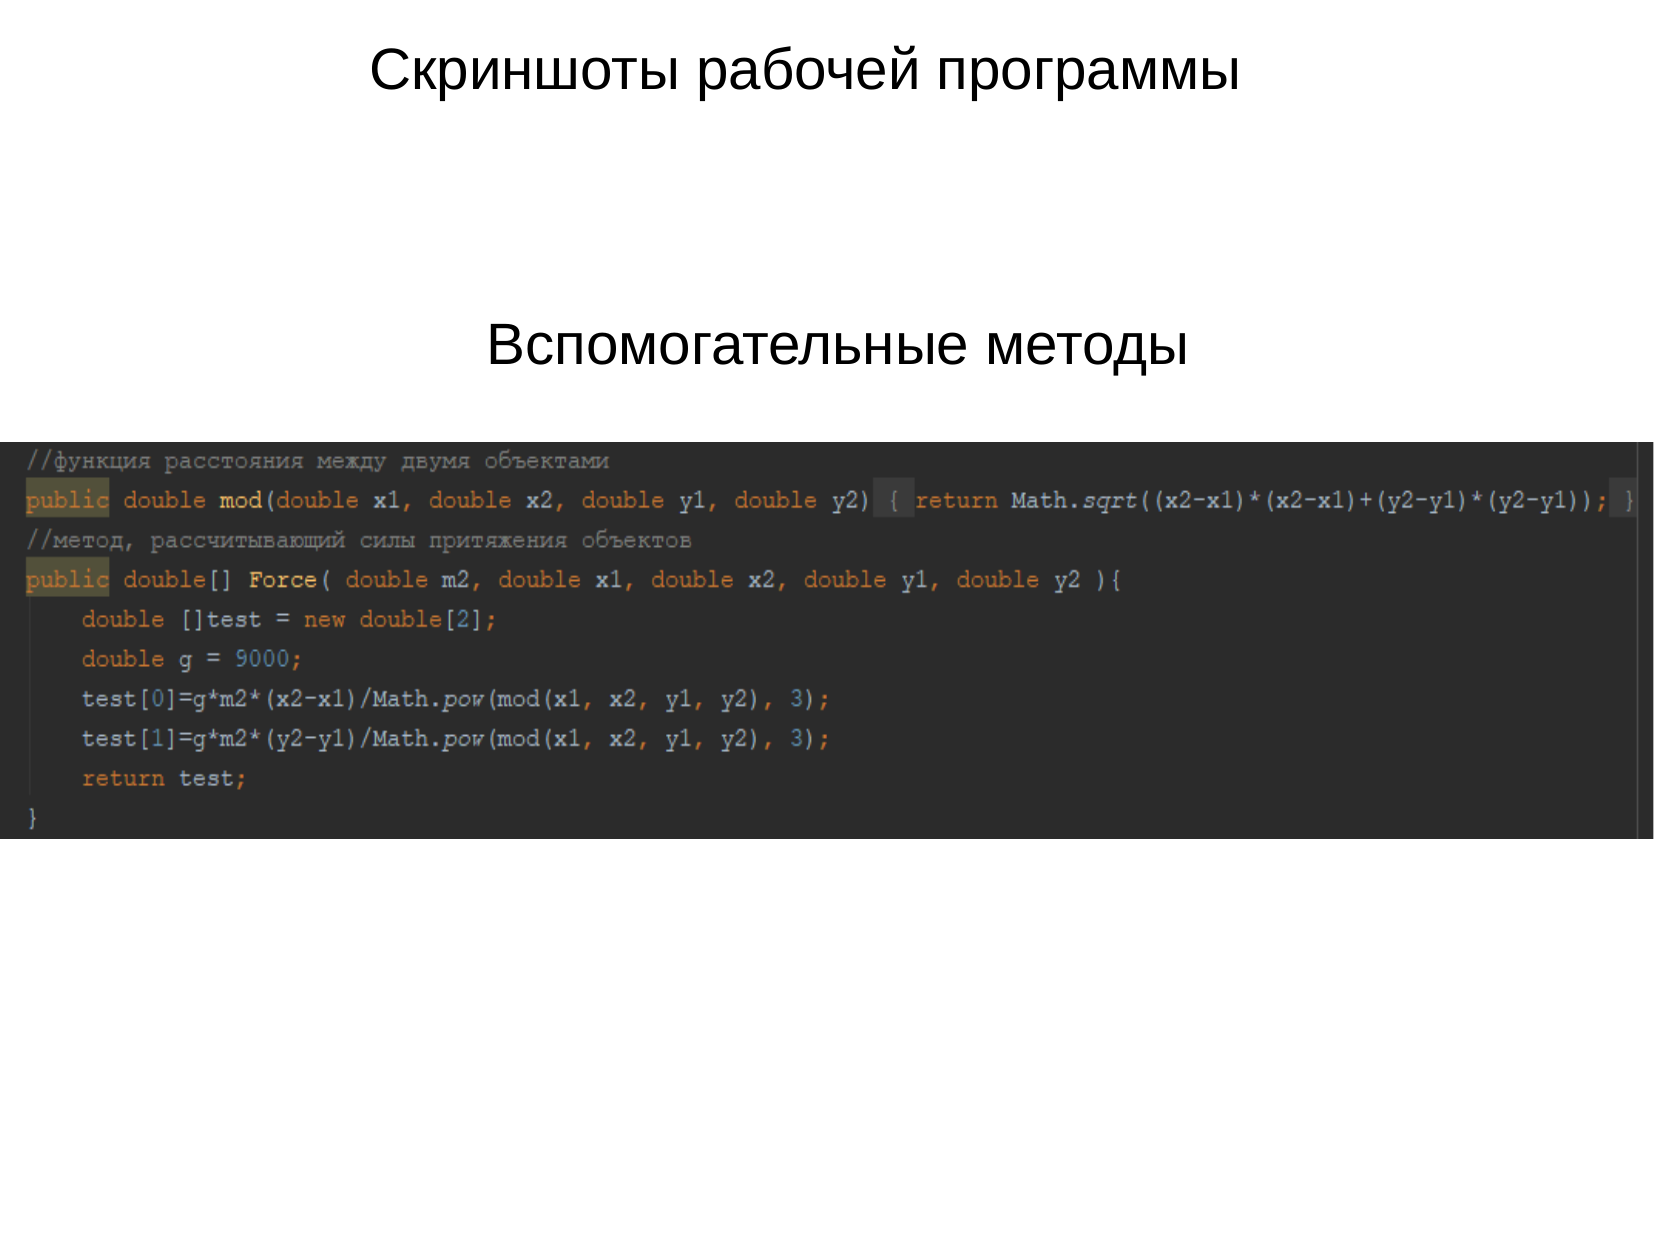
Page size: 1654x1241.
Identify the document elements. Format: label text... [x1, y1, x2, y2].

text_box Вспомогательные методы [442, 304, 1234, 384]
text_box Скриншоты рабочей программы [354, 29, 1257, 110]
picture [0, 442, 1654, 839]
